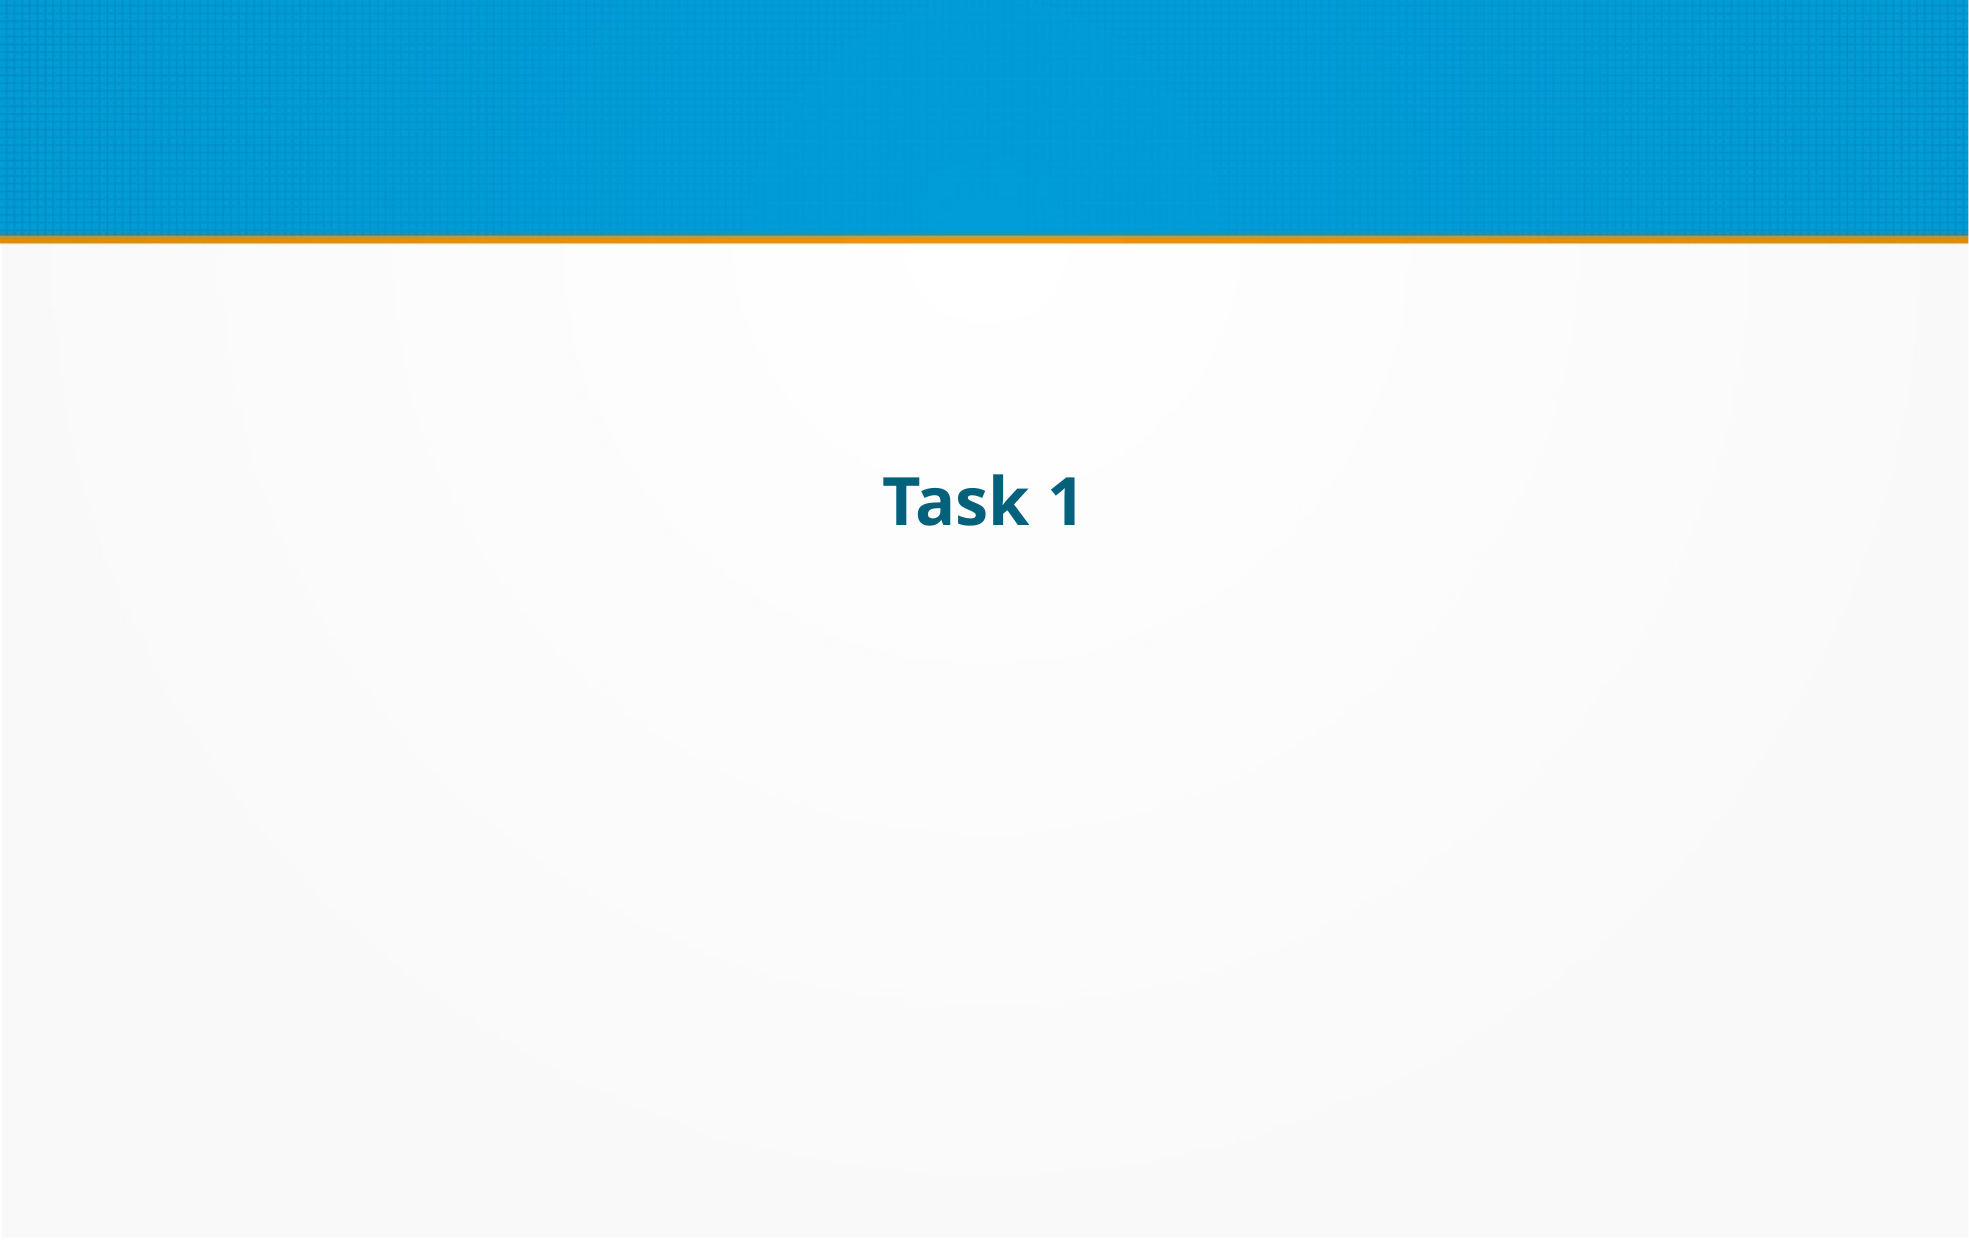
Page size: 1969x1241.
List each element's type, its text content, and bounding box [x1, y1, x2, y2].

subtitle Task 1 [98, 19, 1870, 980]
picture [0, 233, 1969, 1241]
